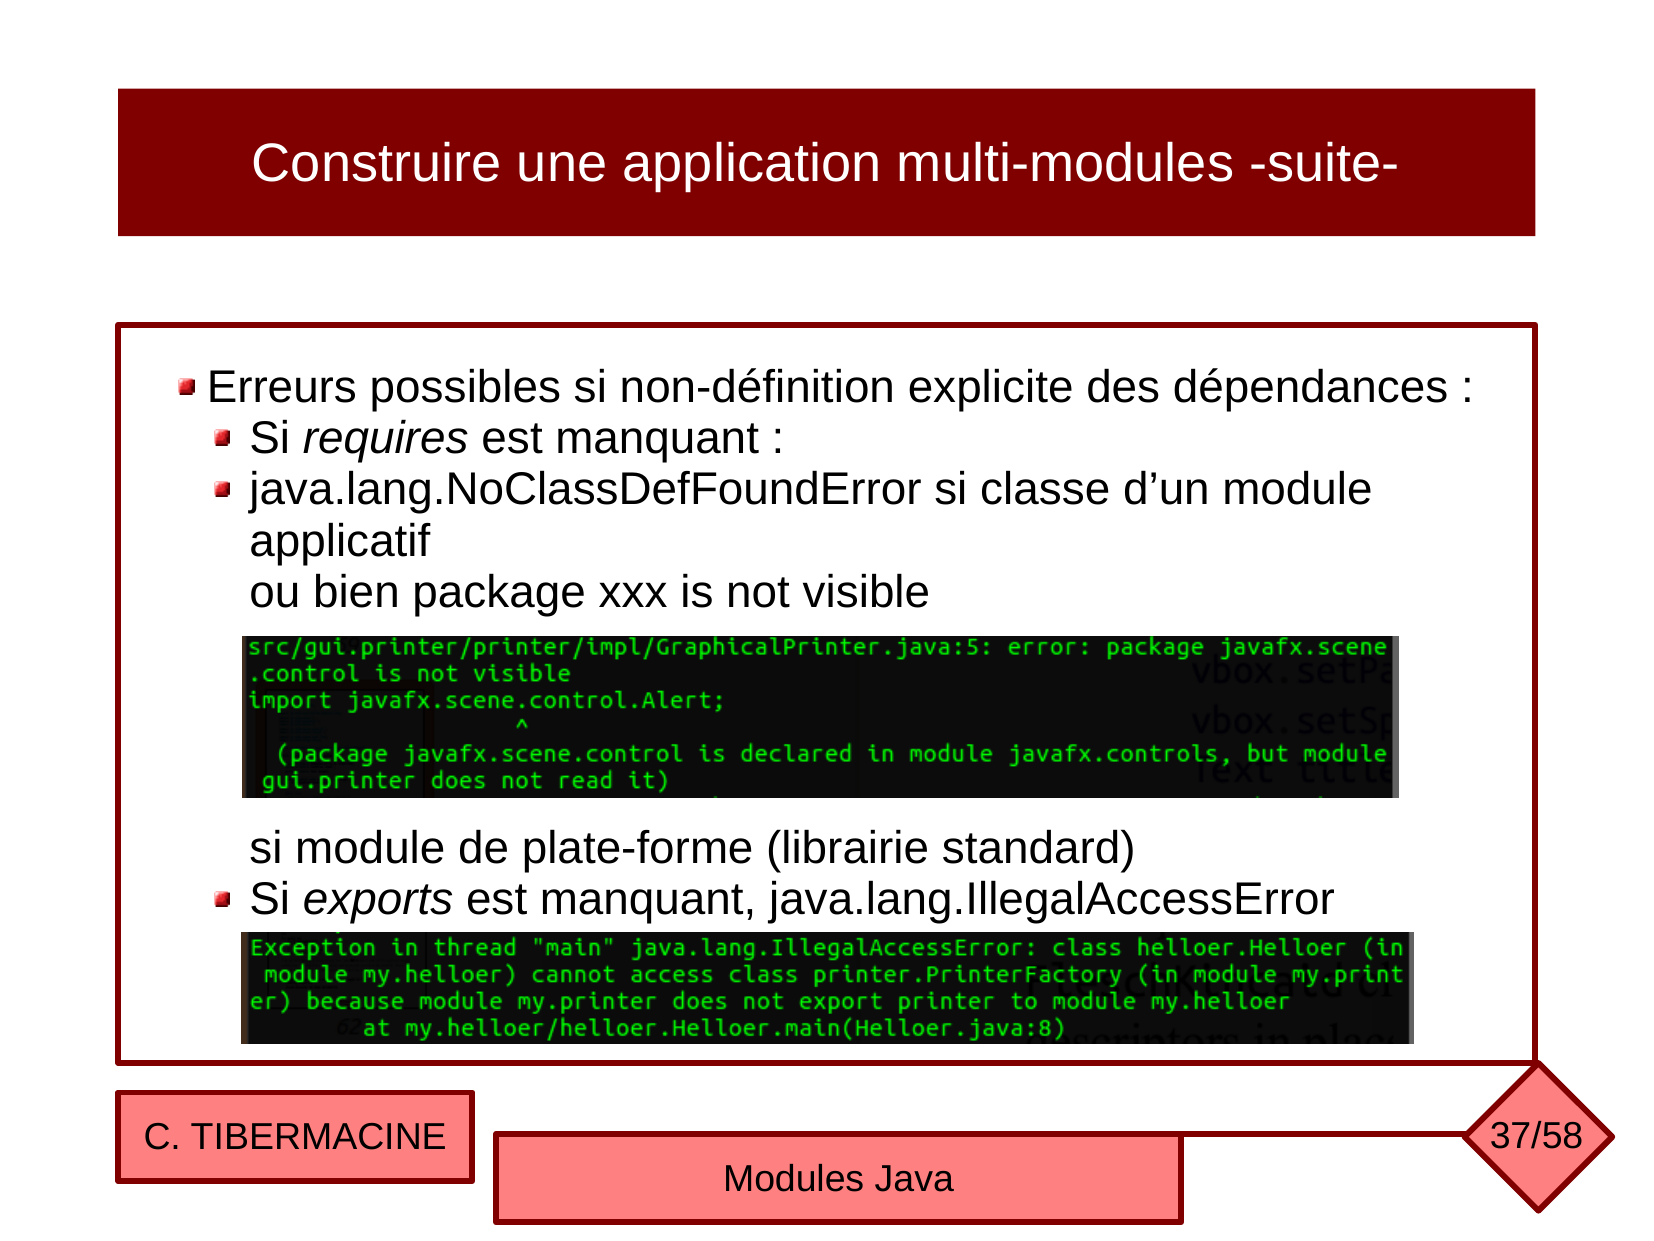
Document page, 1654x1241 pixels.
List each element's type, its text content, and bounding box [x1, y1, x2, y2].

text_box [1464, 1126, 1475, 1148]
text_box <numéro>/58 [1475, 1107, 1654, 1164]
picture [214, 481, 230, 497]
text_box Modules Java [496, 1133, 1182, 1223]
text_box Erreurs possibles si non-définition explicite des dépendances : Si requires est manquant : java.lang.NoClassDefFoundError si classe d’un module applicatif ou bien package xxx is not visible si module de plate-forme (librairie standard) Si exports est manquant, java.lang.IllegalAccessError [118, 324, 1536, 1063]
picture [242, 636, 1399, 798]
text_box [1494, 1062, 1583, 1107]
text_box Construire une application multi-modules -suite- [118, 88, 1536, 237]
picture [214, 891, 230, 907]
text_box C. TIBERMACINE [118, 1092, 473, 1182]
text_box [1491, 1164, 1586, 1211]
picture [214, 429, 230, 446]
picture [178, 378, 195, 395]
